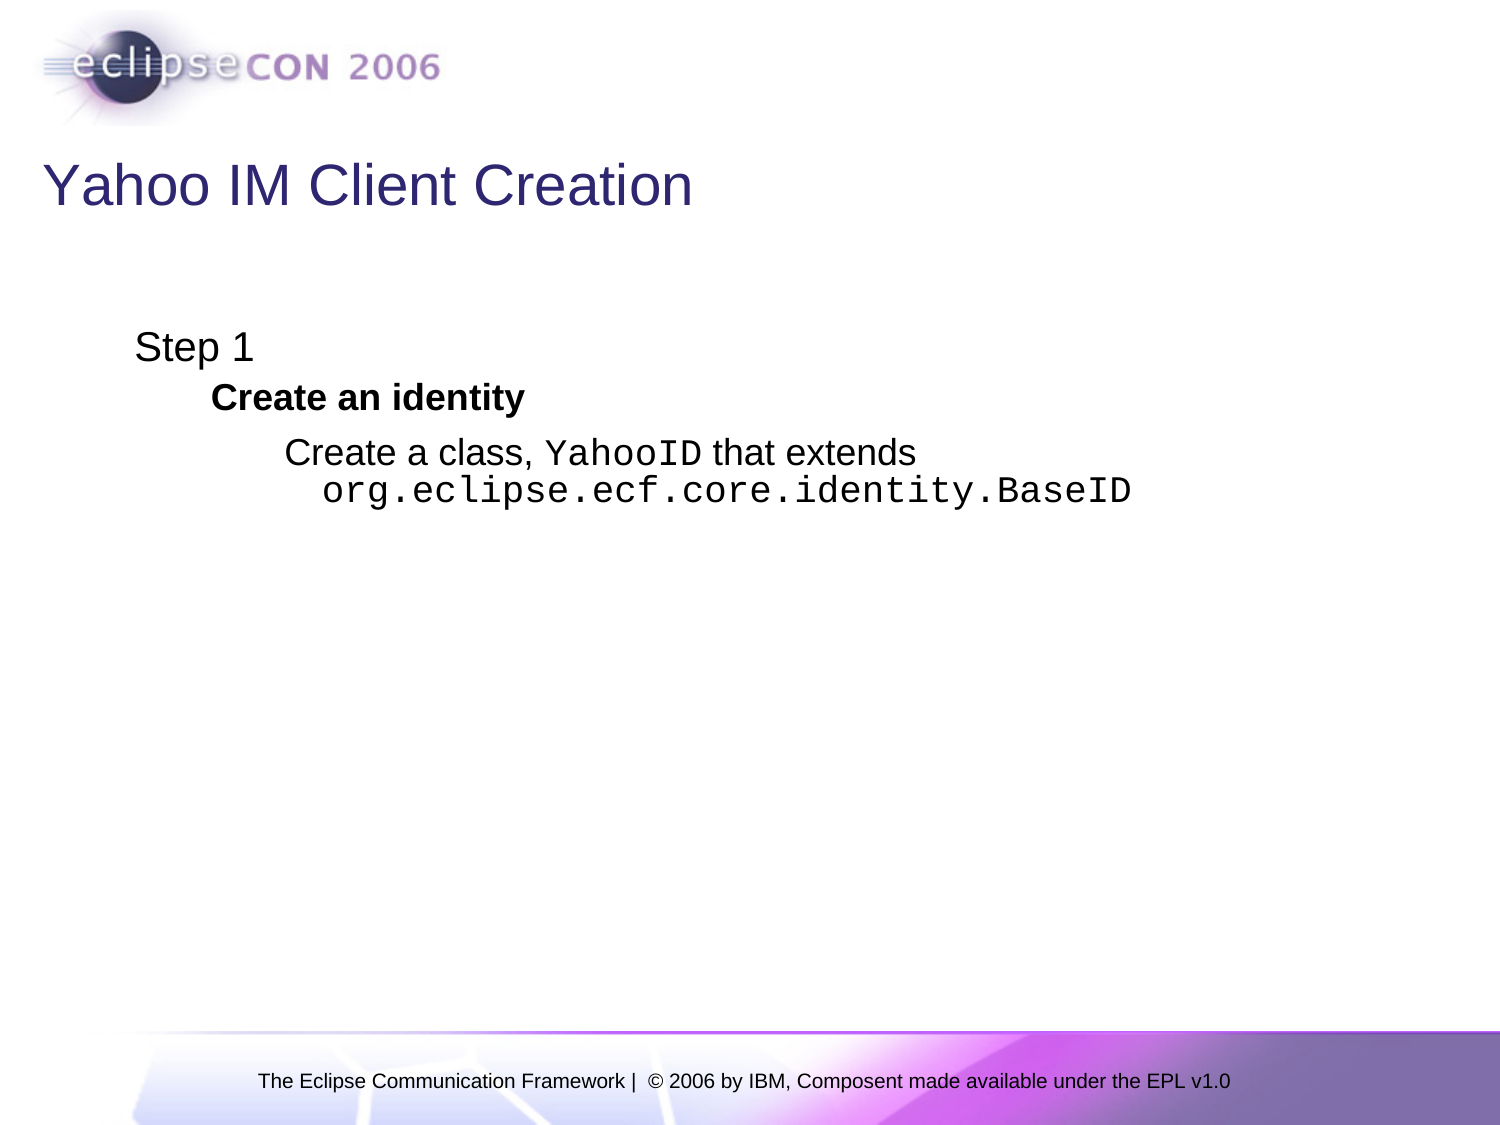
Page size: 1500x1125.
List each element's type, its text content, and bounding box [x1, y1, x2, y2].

list Step 1 Create an identity Create a class, YahooID that extends org.eclipse.ecf.core.identity.BaseID [119, 321, 1500, 1027]
picture [0, 1031, 1500, 1125]
title Yahoo IM Client Creation [27, 157, 1500, 248]
picture [31, 10, 1040, 126]
